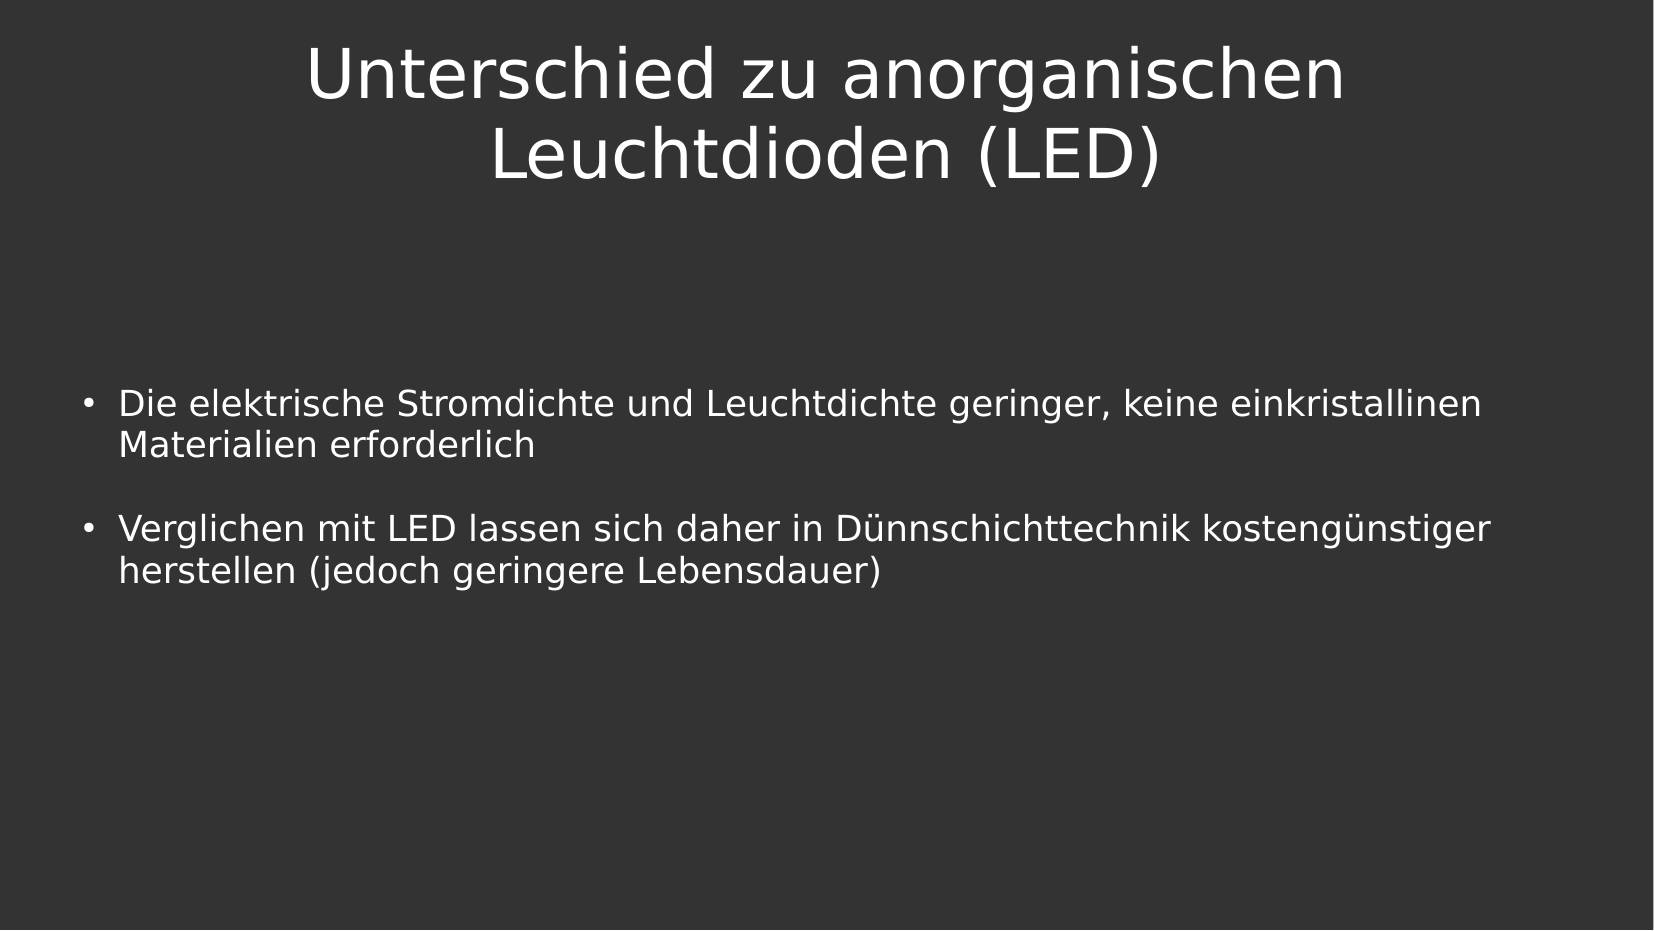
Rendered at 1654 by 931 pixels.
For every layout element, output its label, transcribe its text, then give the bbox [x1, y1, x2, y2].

subtitle Die elektrische Stromdichte und Leuchtdichte geringer, keine einkristallinen Materialien erforderlich Verglichen mit LED lassen sich daher in Dünnschichttechnik kostengünstiger herstellen (jedoch geringere Lebensdauer) [82, 217, 1571, 758]
title Unterschied zu anorganischen Leuchtdioden (LED) [82, 34, 1571, 196]
